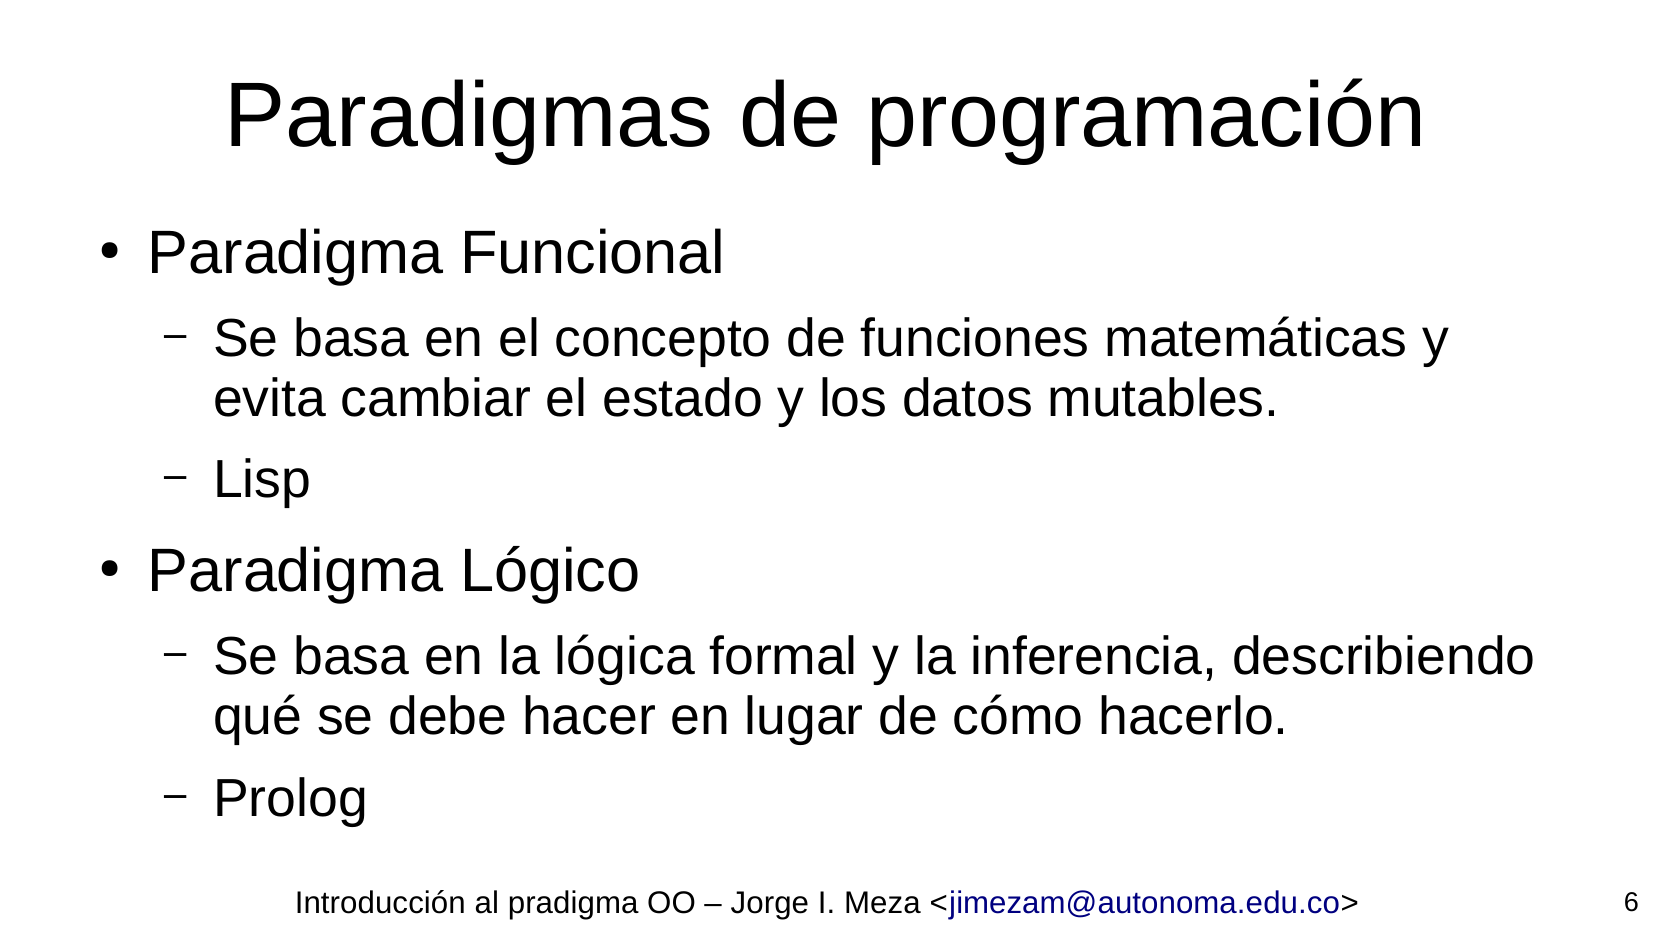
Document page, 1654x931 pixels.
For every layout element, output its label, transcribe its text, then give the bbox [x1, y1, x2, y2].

title Paradigmas de programación [82, 37, 1571, 193]
list Paradigma Funcional Se basa en el concepto de funciones matemáticas y evita cambiar el estado y los datos mutables. Lisp Paradigma Lógico Se basa en la lógica formal y la inferencia, describiendo qué se debe hacer en lugar de cómo hacerlo. Prolog [82, 217, 1571, 879]
